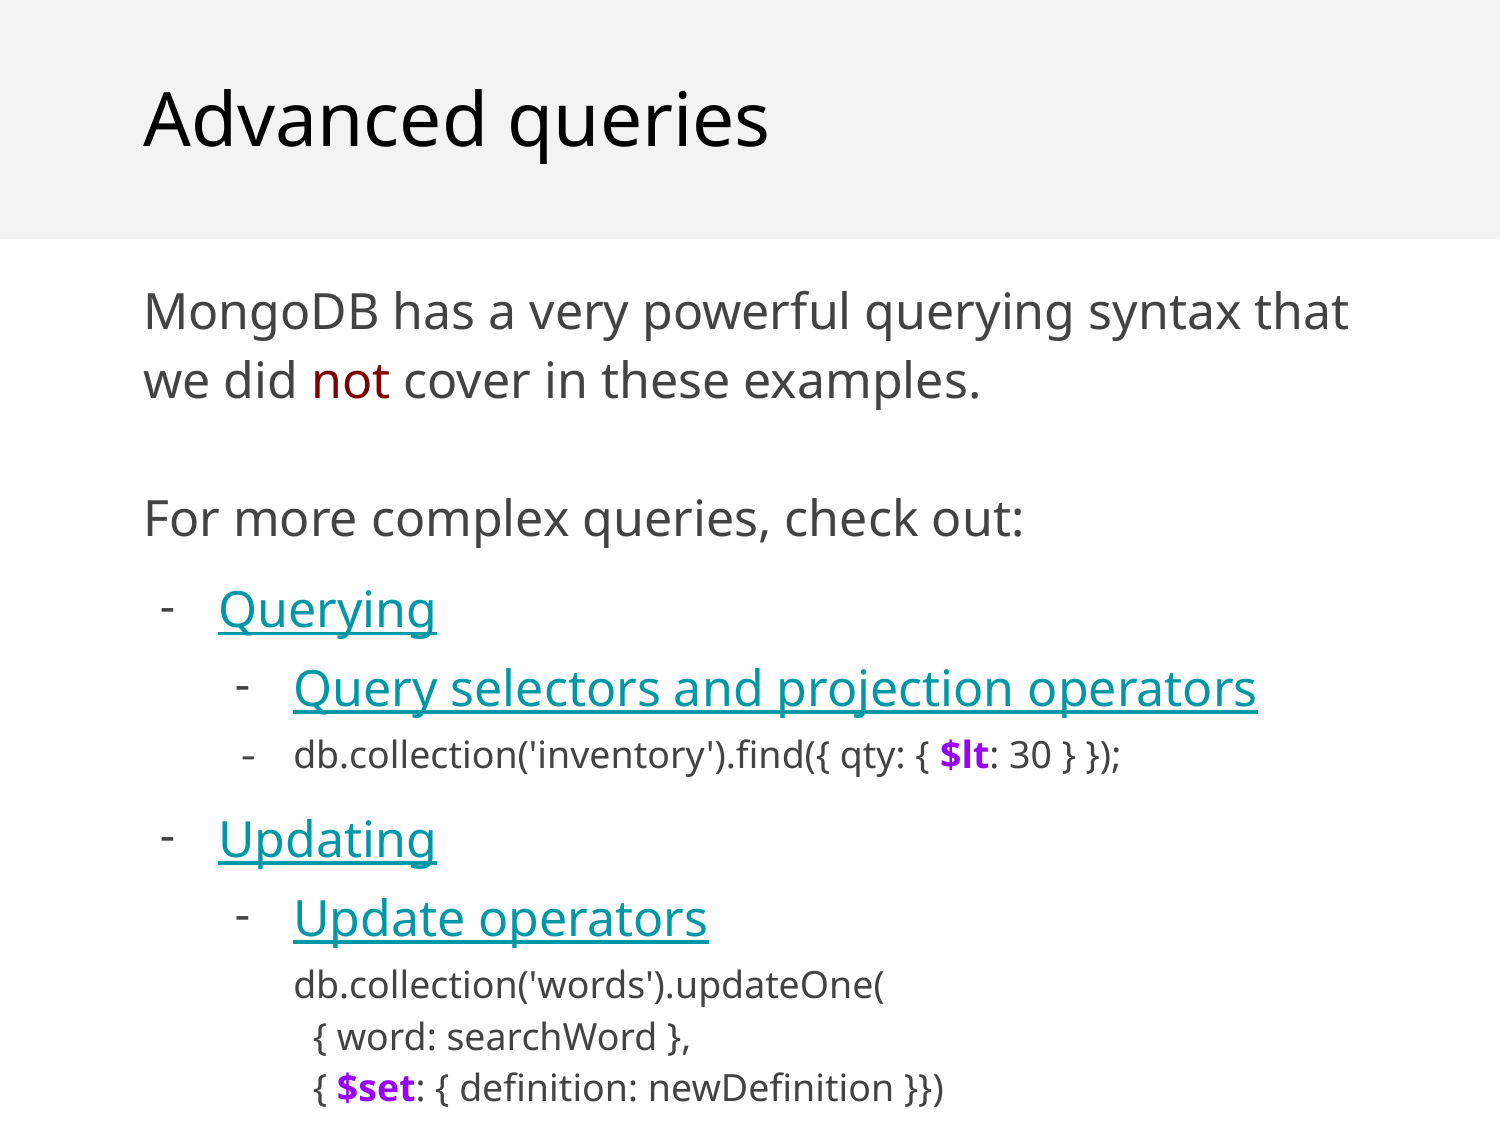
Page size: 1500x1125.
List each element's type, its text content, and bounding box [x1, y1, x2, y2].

list MongoDB has a very powerful querying syntax that we did not cover in these examples. For more complex queries, check out: Querying Query selectors and projection operators db.collection('inventory').find({ qty: { $lt: 30 } }); Updating Update operators db.collection('words').updateOne( { word: searchWord }, { $set: { definition: newDefinition }}) [128, 255, 1442, 1098]
title Advanced queries [128, 56, 1372, 183]
